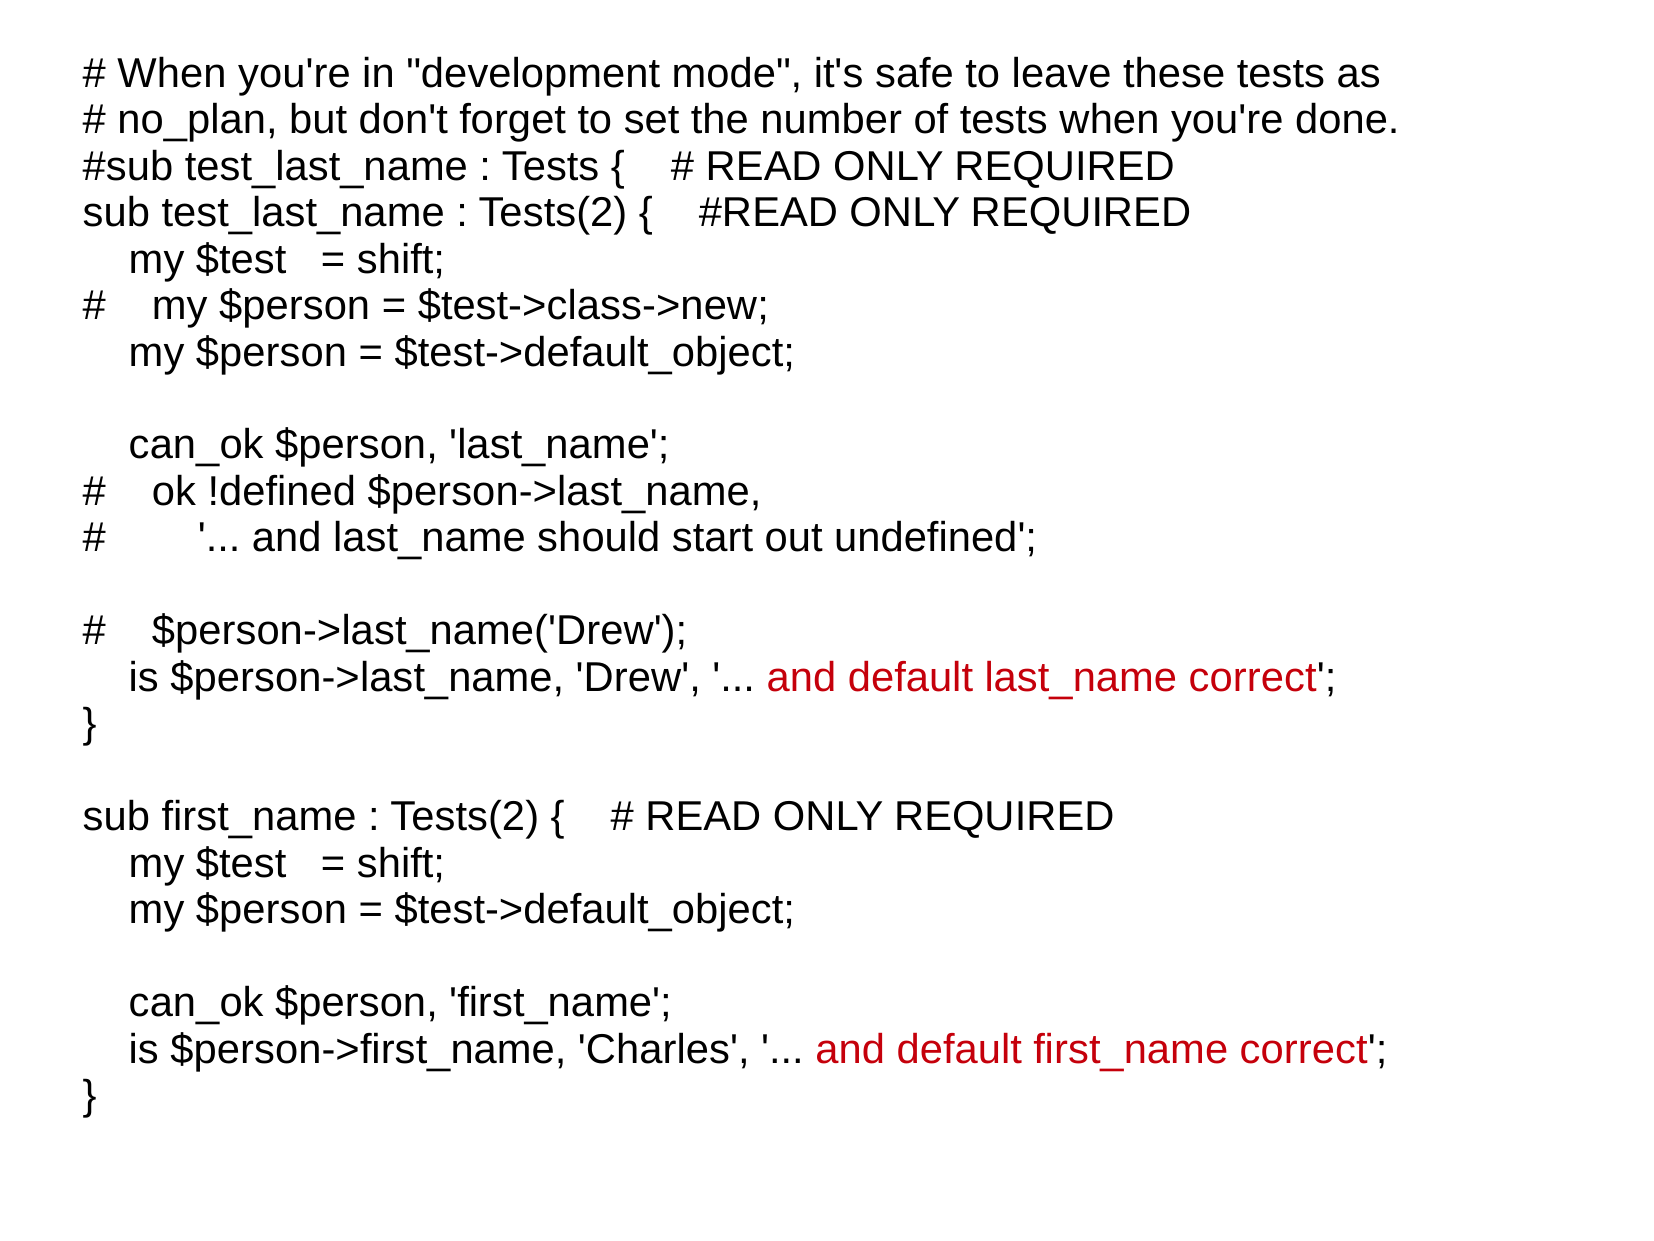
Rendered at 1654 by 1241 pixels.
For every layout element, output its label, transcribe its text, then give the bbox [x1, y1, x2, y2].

subtitle # When you're in "development mode", it's safe to leave these tests as # no_plan, but don't forget to set the number of tests when you're done. #sub test_last_name : Tests { # READ ONLY REQUIRED sub test_last_name : Tests(2) { #READ ONLY REQUIRED my $test = shift; # my $person = $test->class->new; my $person = $test->default_object; can_ok $person, 'last_name'; # ok !defined $person->last_name, # '... and last_name should start out undefined'; # $person->last_name('Drew'); is $person->last_name, 'Drew', '... and default last_name correct'; } sub first_name : Tests(2) { # READ ONLY REQUIRED my $test = shift; my $person = $test->default_object; can_ok $person, 'first_name'; is $person->first_name, 'Charles', '... and default first_name correct'; } [82, 49, 1571, 1131]
